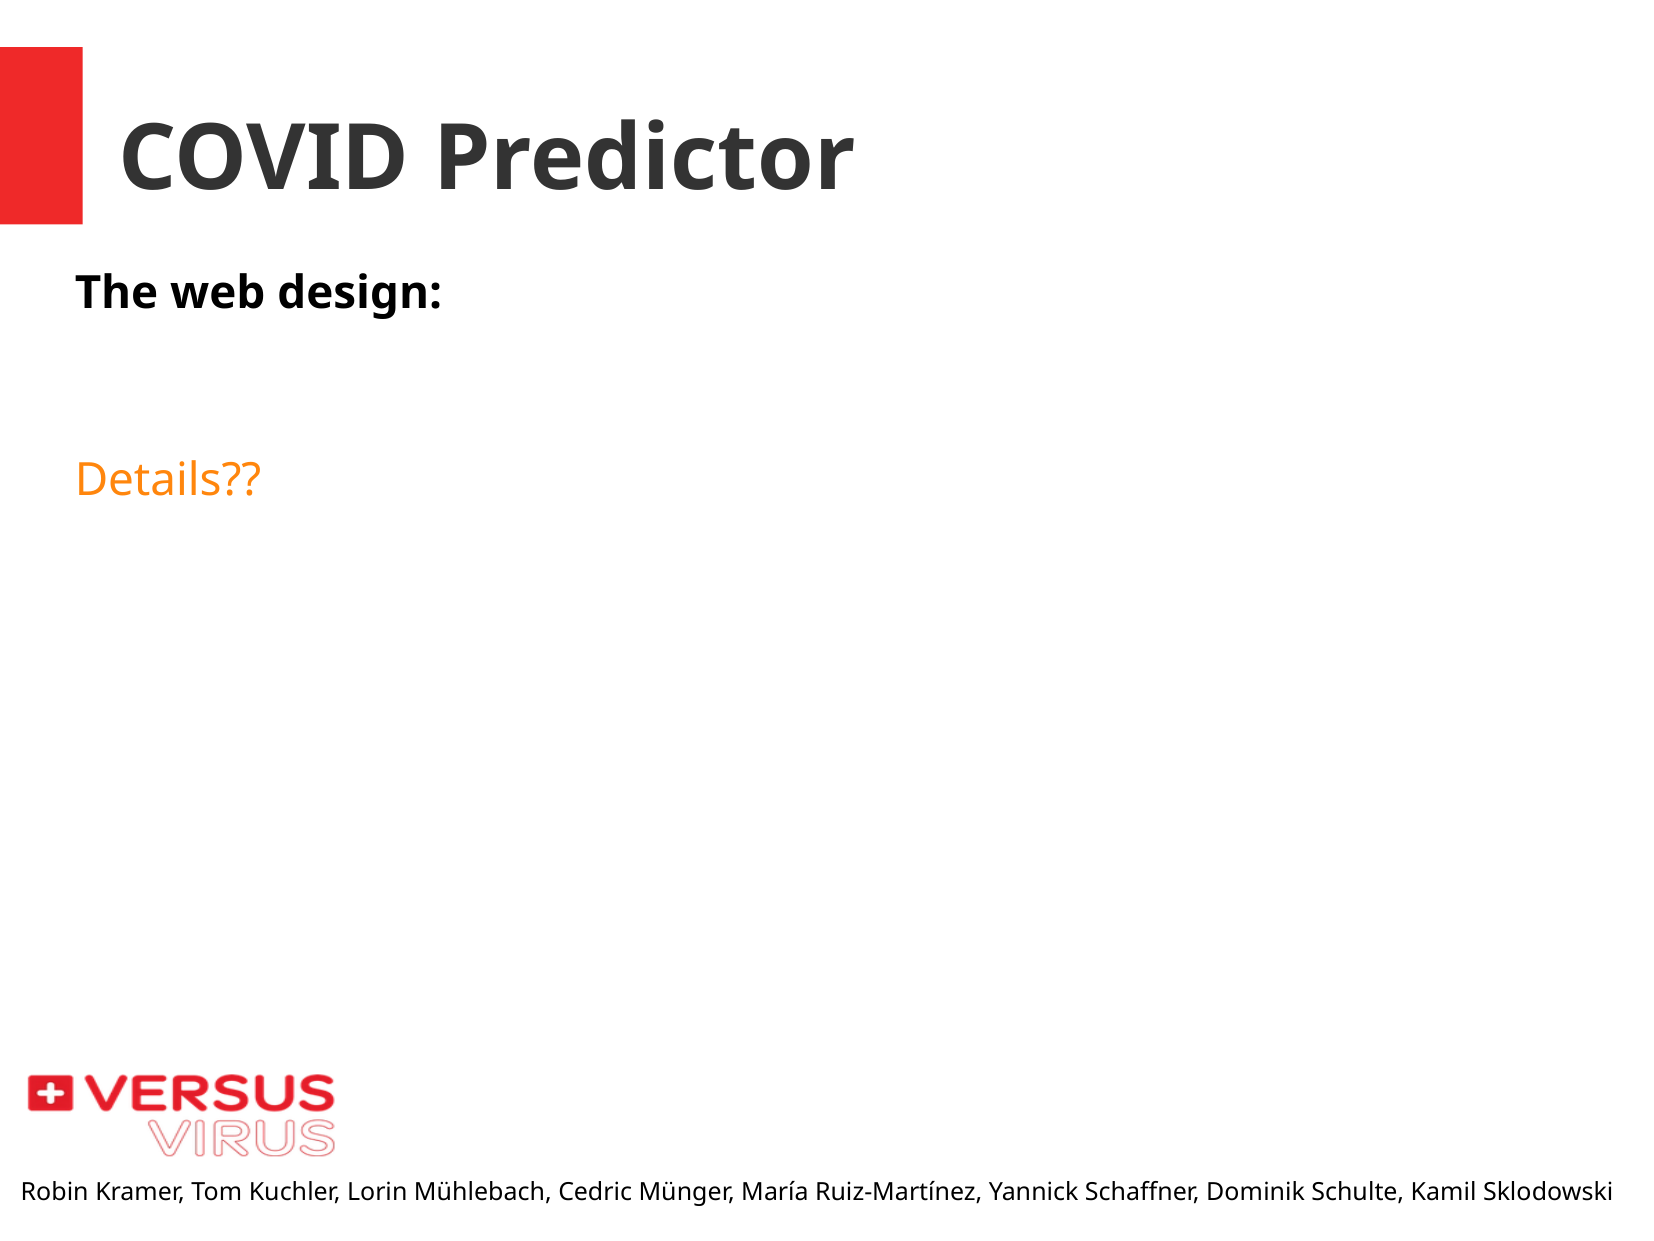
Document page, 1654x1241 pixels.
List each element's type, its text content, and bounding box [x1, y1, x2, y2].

text_box The web design: Details?? [60, 251, 1581, 517]
text_box Robin Kramer, Tom Kuchler, Lorin Mühlebach, Cedric Münger, María Ruiz-Martínez, Yannick Schaffner, Dominik Schulte, Kamil Sklodowski [11, 1175, 1632, 1223]
title COVID Predictor [118, 49, 1571, 251]
